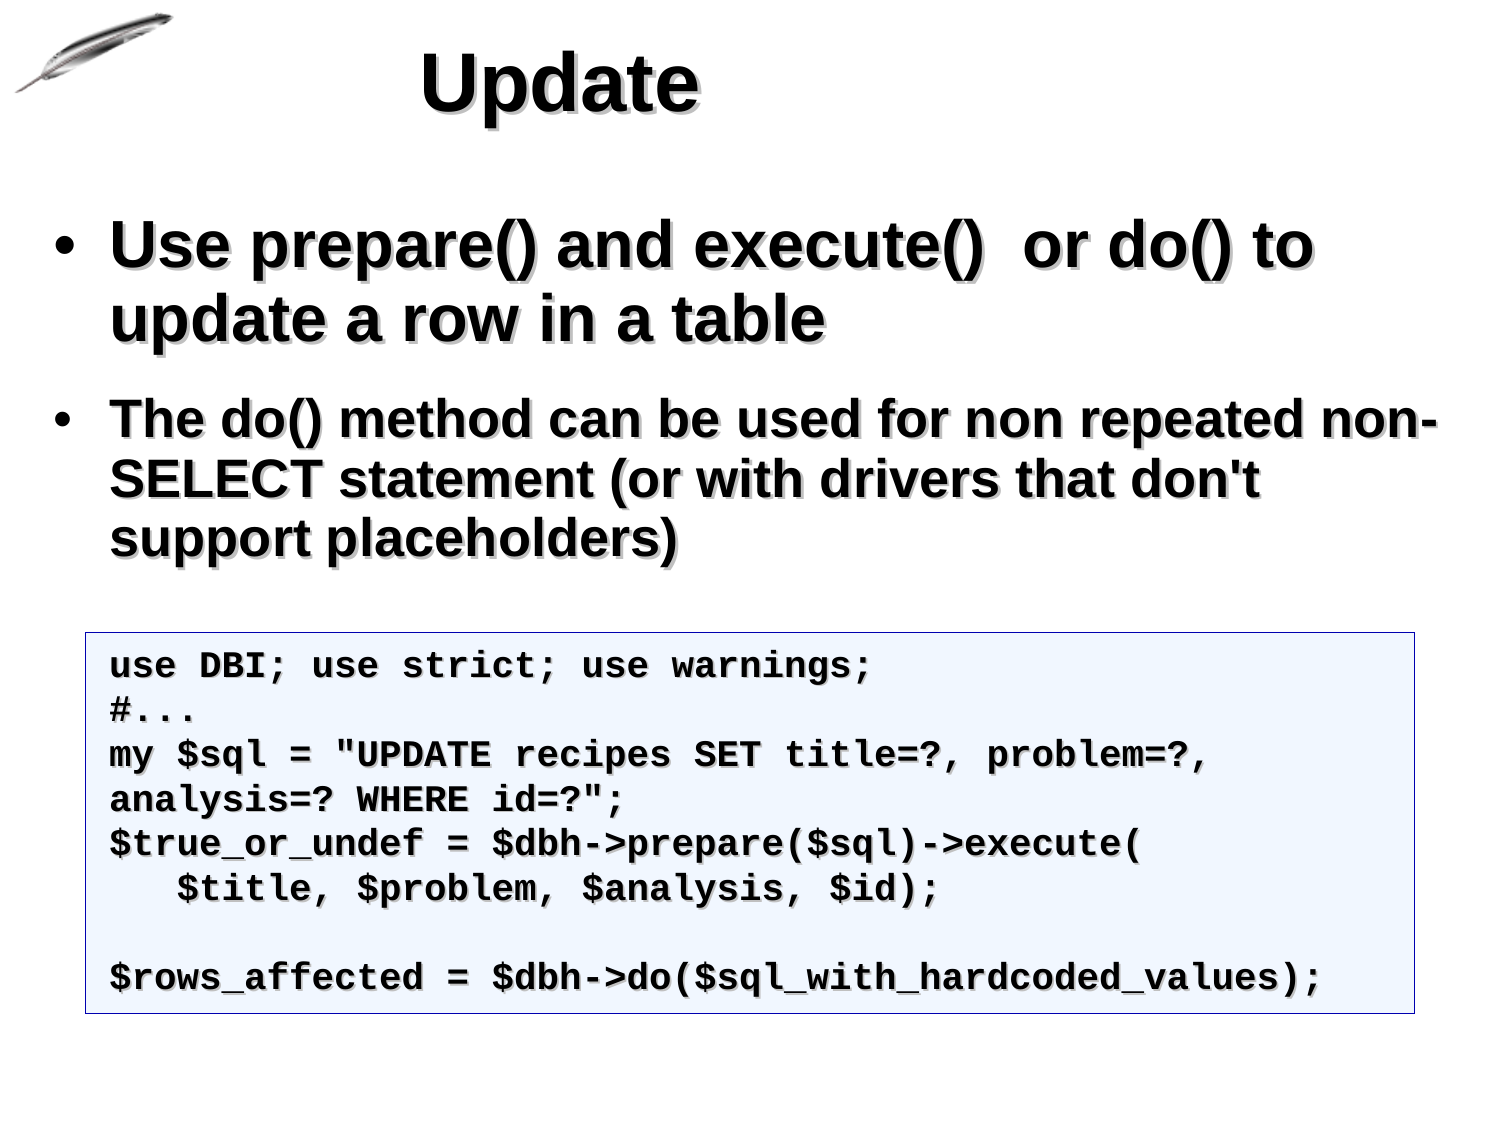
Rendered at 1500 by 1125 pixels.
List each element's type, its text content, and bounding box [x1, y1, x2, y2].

picture [11, 11, 179, 95]
title Update [419, 0, 1459, 176]
text_box use DBI; use strict; use warnings; #... my $sql = "UPDATE recipes SET title=?, problem=?, analysis=? WHERE id=?"; $true_or_undef = $dbh->prepare($sql)->execute( $title, $problem, $analysis, $id); $rows_affected = $dbh->do($sql_with_hardcoded_values); [85, 631, 1415, 1013]
list Use prepare() and execute() or do() to update a row in a table The do() method can be used for non repeated non-SELECT statement (or with drivers that don't support placeholders) [53, 207, 1447, 1084]
